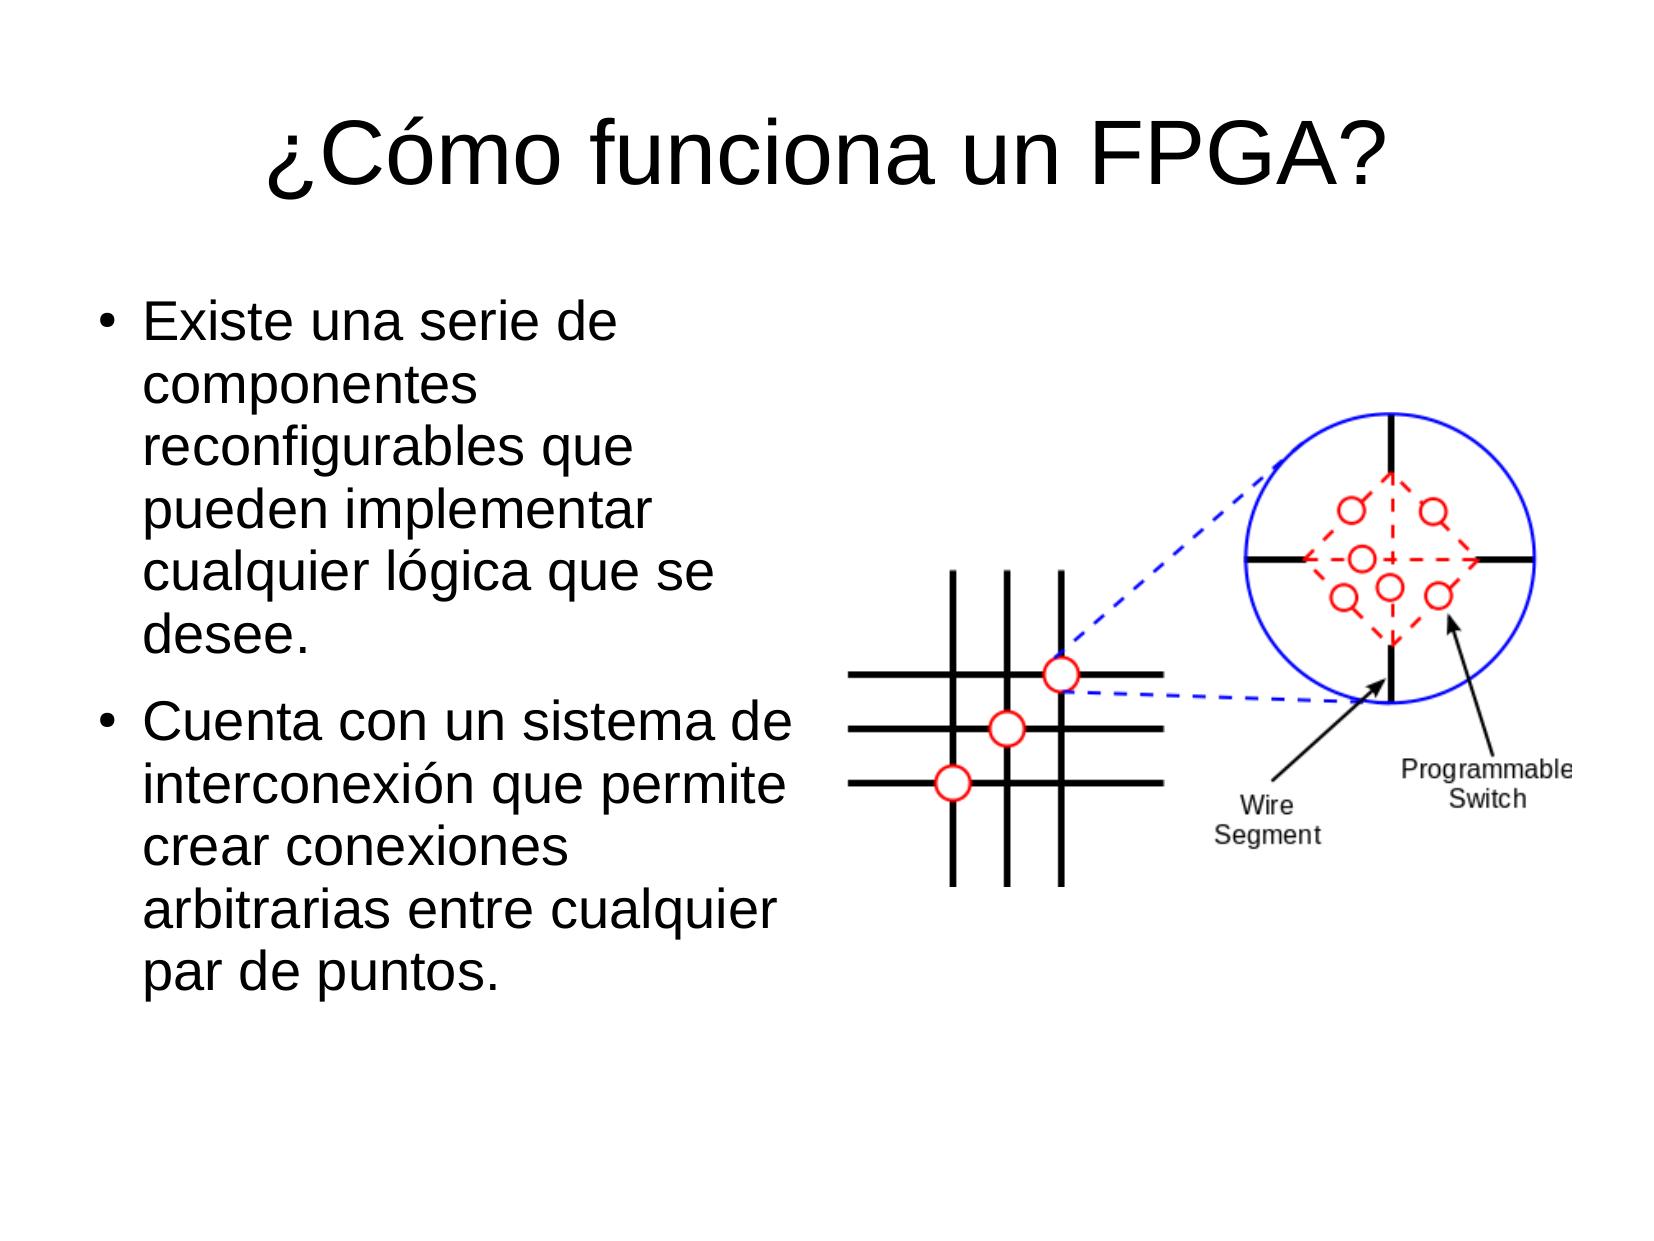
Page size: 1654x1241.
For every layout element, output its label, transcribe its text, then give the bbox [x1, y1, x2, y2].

list Existe una serie de componentes reconfigurables que pueden implementar cualquier lógica que se desee. Cuenta con un sistema de interconexión que permite crear conexiones arbitrarias entre cualquier par de puntos. [82, 290, 809, 1010]
title ¿Cómo funciona un FPGA? [82, 49, 1571, 257]
picture [845, 412, 1572, 887]
